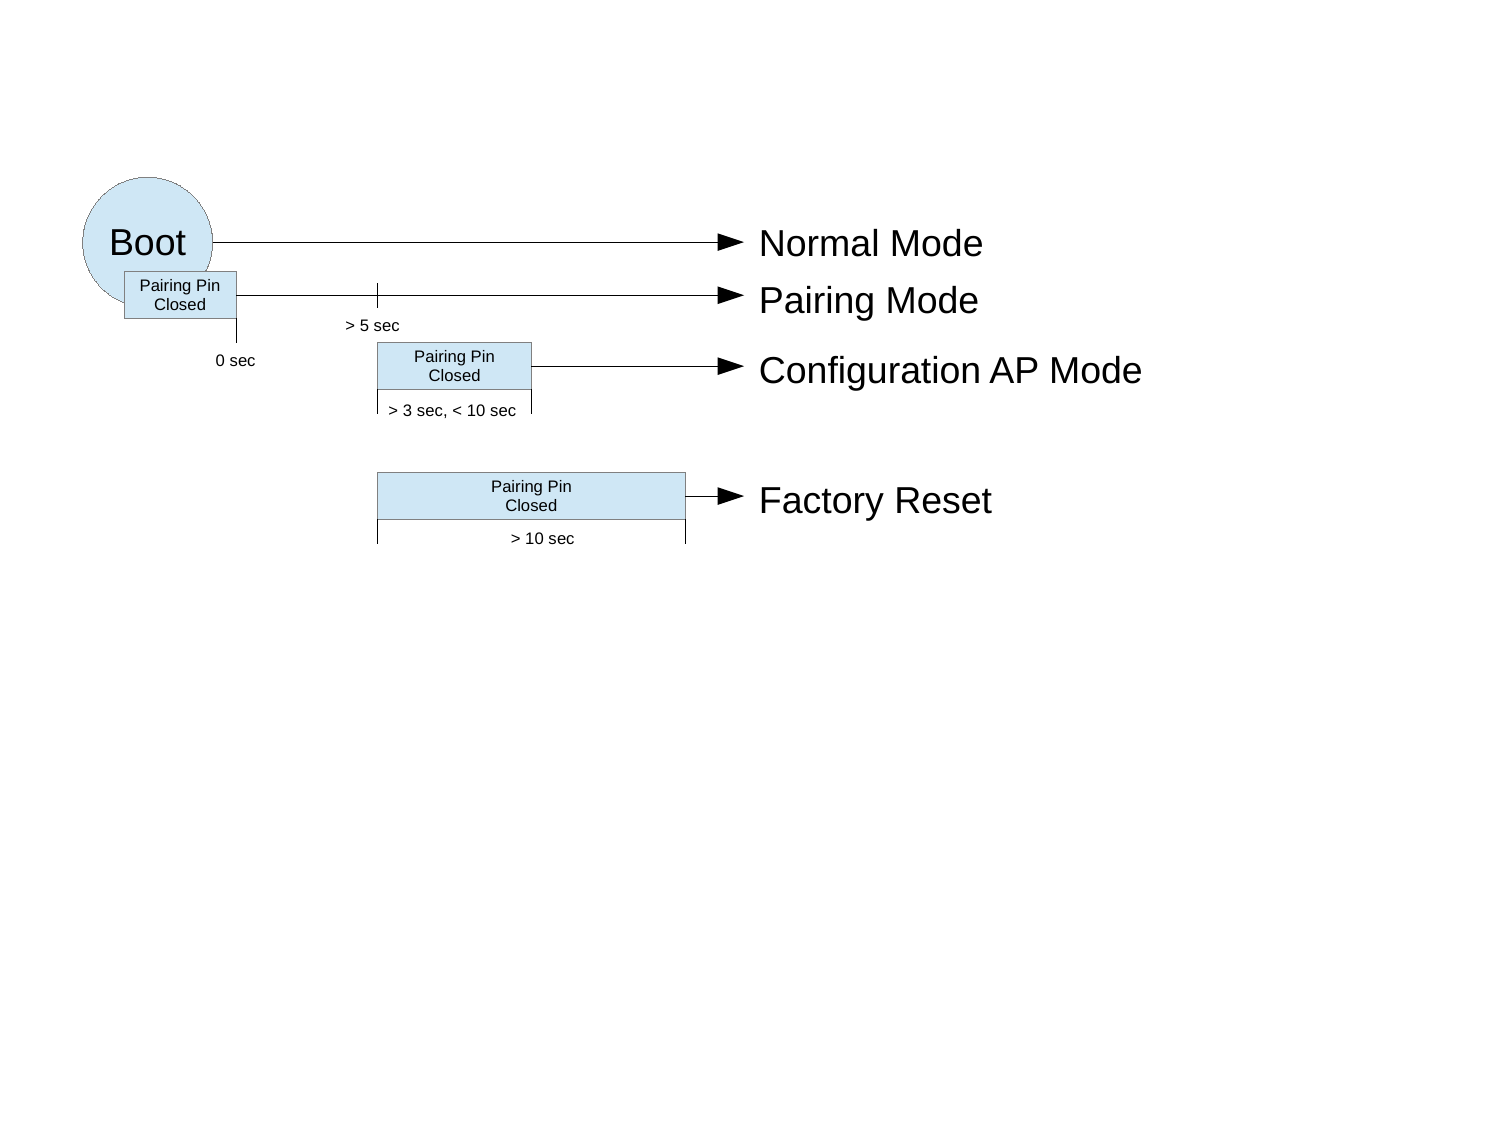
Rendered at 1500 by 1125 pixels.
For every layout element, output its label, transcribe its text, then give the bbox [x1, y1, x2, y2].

text_box > 5 sec [330, 308, 416, 343]
text_box Boot [82, 177, 213, 303]
text_box Pairing Pin Closed [377, 342, 532, 390]
text_box Pairing Pin Closed [124, 271, 237, 319]
text_box 0 sec [200, 344, 271, 378]
text_box > 3 sec, < 10 sec [373, 393, 532, 428]
text_box Configuration AP Mode [744, 342, 1158, 400]
text_box > 10 sec [496, 521, 590, 556]
text_box Pairing Pin Closed [377, 472, 686, 520]
text_box Factory Reset [744, 472, 1007, 530]
text_box Pairing Mode [744, 271, 995, 329]
text_box Normal Mode [744, 214, 999, 272]
